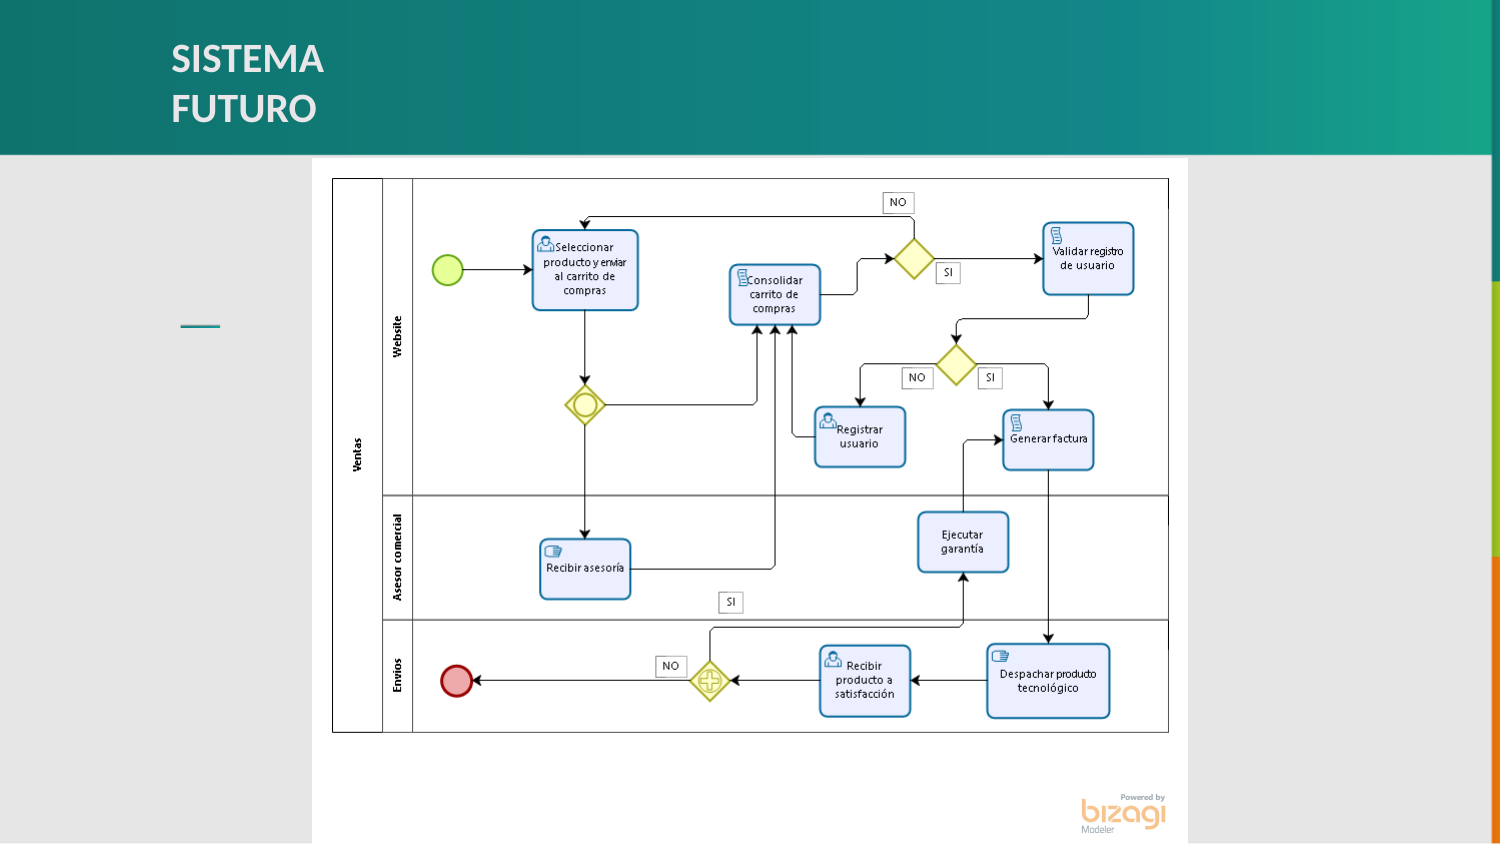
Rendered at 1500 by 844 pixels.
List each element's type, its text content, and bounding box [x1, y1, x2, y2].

text_box SISTEMA FUTURO [156, 23, 582, 139]
picture [0, 0, 1500, 844]
